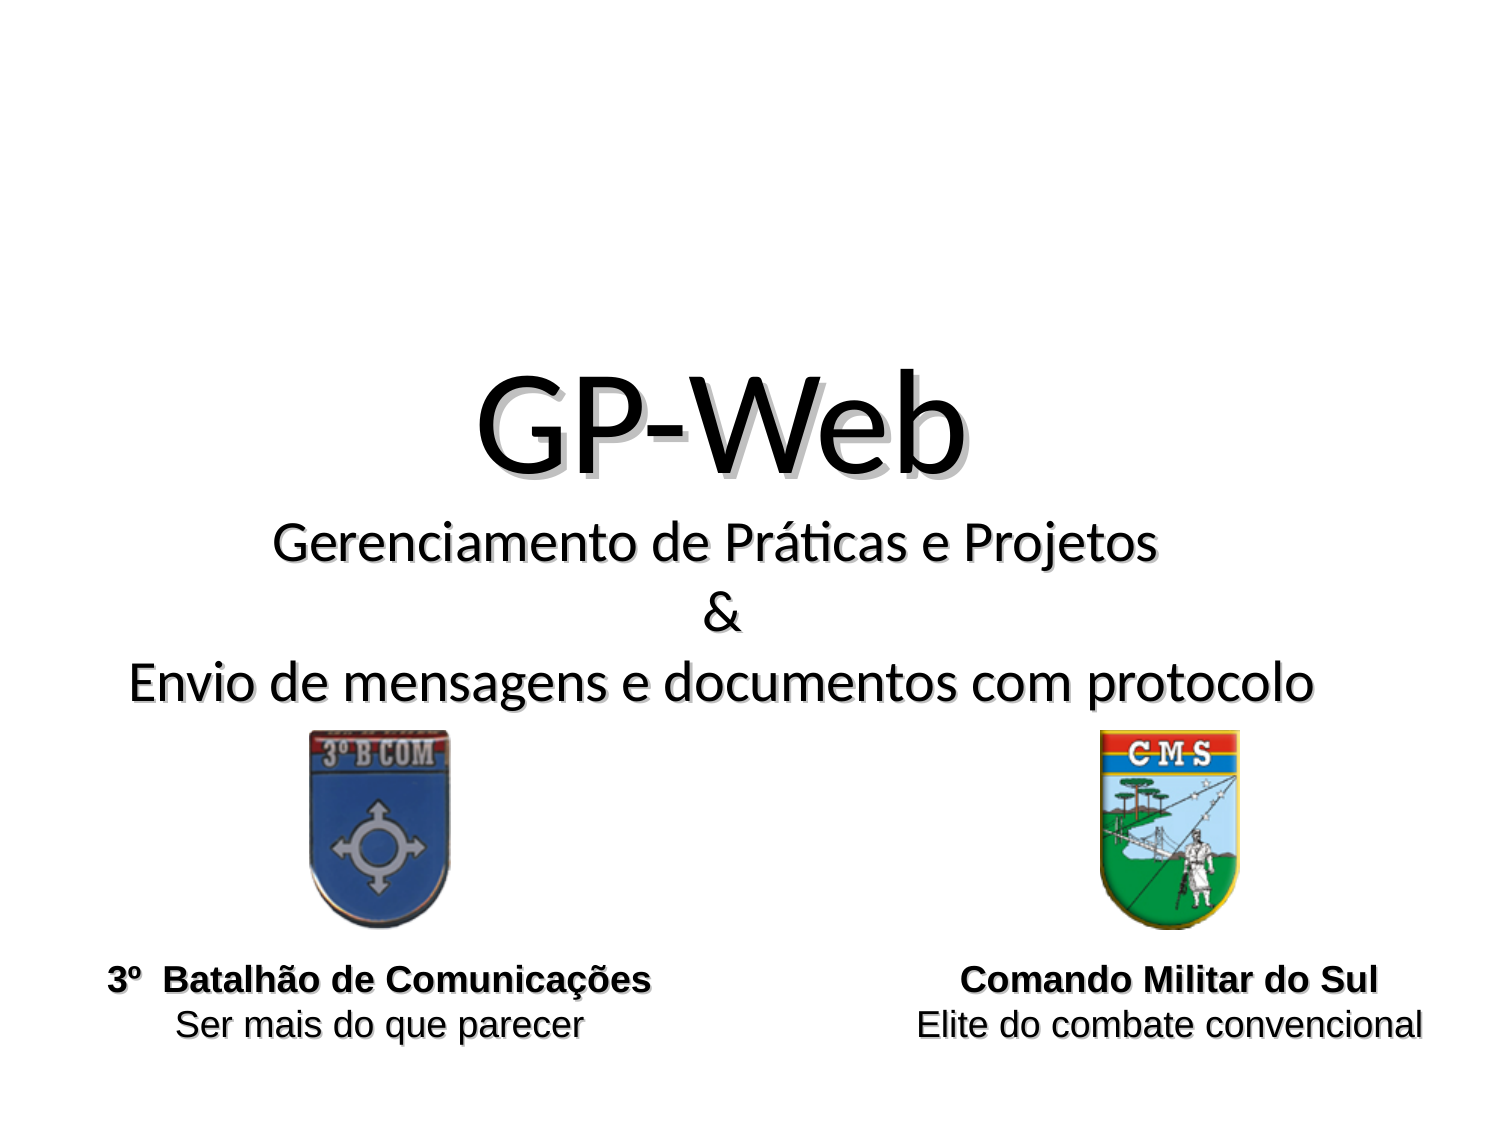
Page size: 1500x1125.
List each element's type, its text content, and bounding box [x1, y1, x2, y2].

title GP-Web Gerenciamento de Práticas e Projetos & Envio de mensagens e documentos com protocolo [42, 315, 1402, 492]
picture [309, 730, 451, 930]
picture [1100, 730, 1240, 930]
text_box Comando Militar do Sul Elite do combate convencional [901, 948, 1438, 1053]
text_box 3º Batalhão de Comunicações Ser mais do que parecer [92, 948, 667, 1053]
